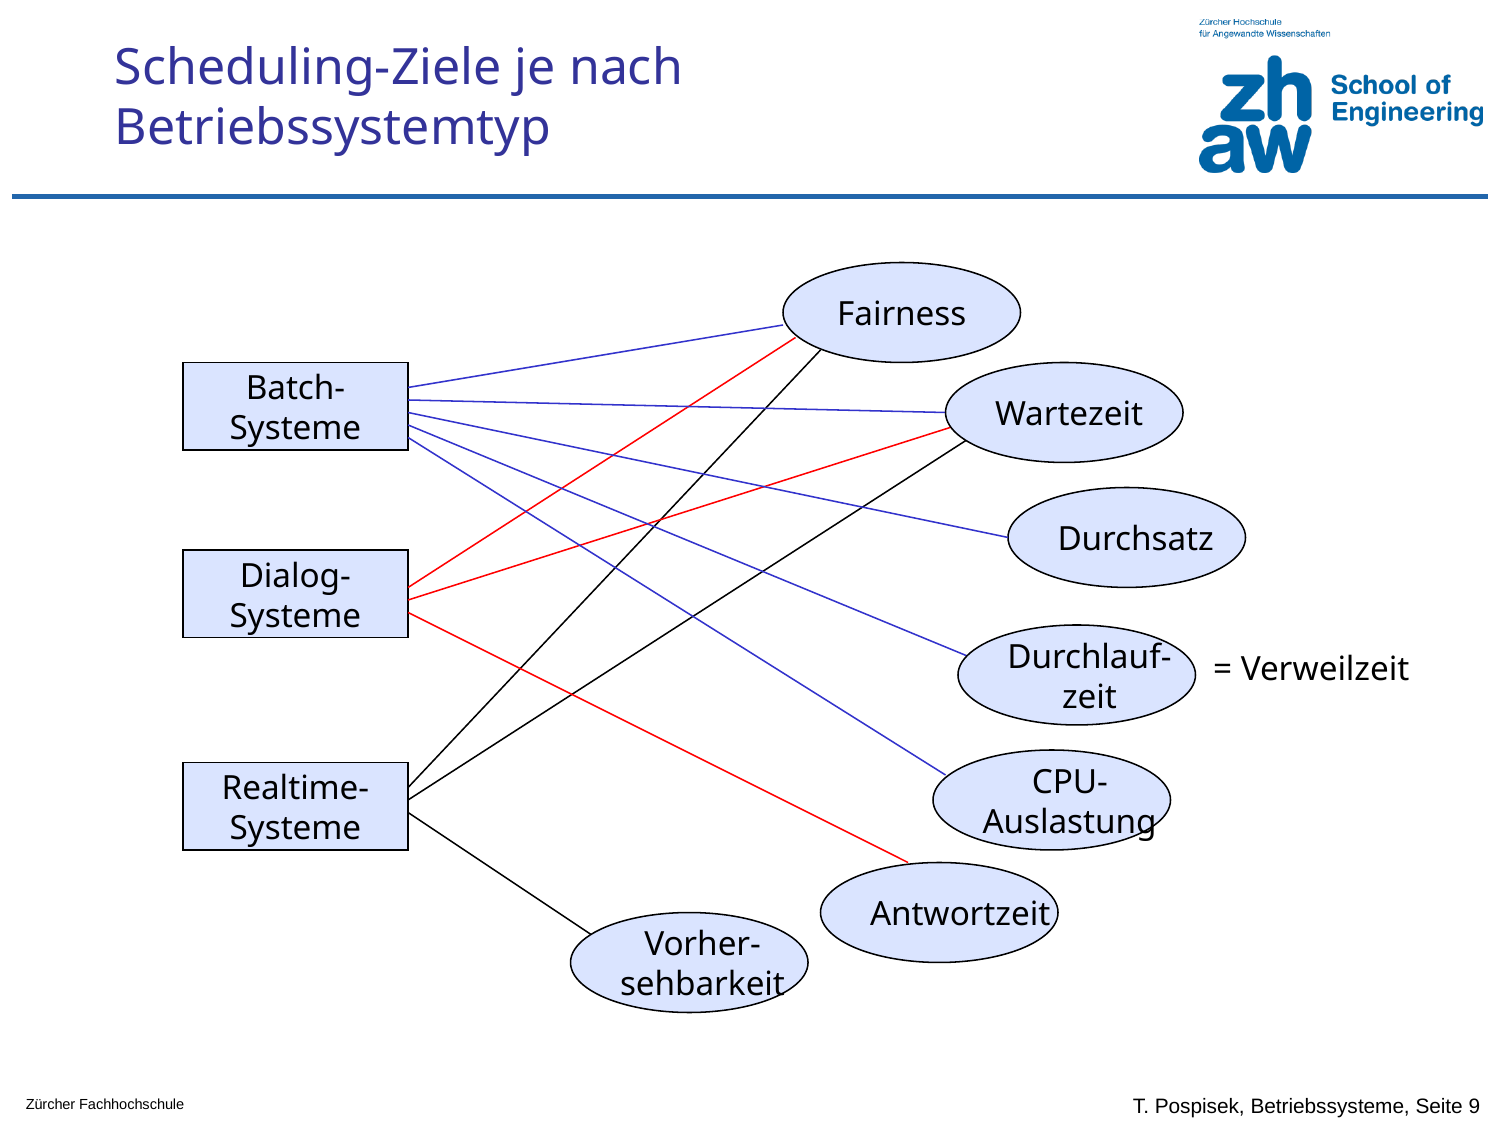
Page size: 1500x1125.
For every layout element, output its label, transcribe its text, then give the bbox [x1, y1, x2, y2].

text_box = Verweilzeit [1198, 639, 1425, 695]
text_box Durchsatz [1008, 487, 1246, 588]
text_box CPU- Auslastung [933, 750, 1171, 850]
text_box Fairness [783, 262, 1021, 363]
title Scheduling-Ziele je nach Betriebssystemtyp [99, 50, 1146, 163]
text_box Vorher- sehbarkeit [570, 912, 809, 1013]
text_box Dialog- Systeme [183, 549, 408, 638]
picture [1199, 19, 1483, 173]
text_box Wartezeit [945, 362, 1184, 463]
text_box Durchlauf- zeit [957, 624, 1196, 725]
text_box Batch- Systeme [183, 362, 408, 450]
text_box Antwortzeit [820, 862, 1059, 963]
text_box Realtime- Systeme [183, 762, 408, 850]
